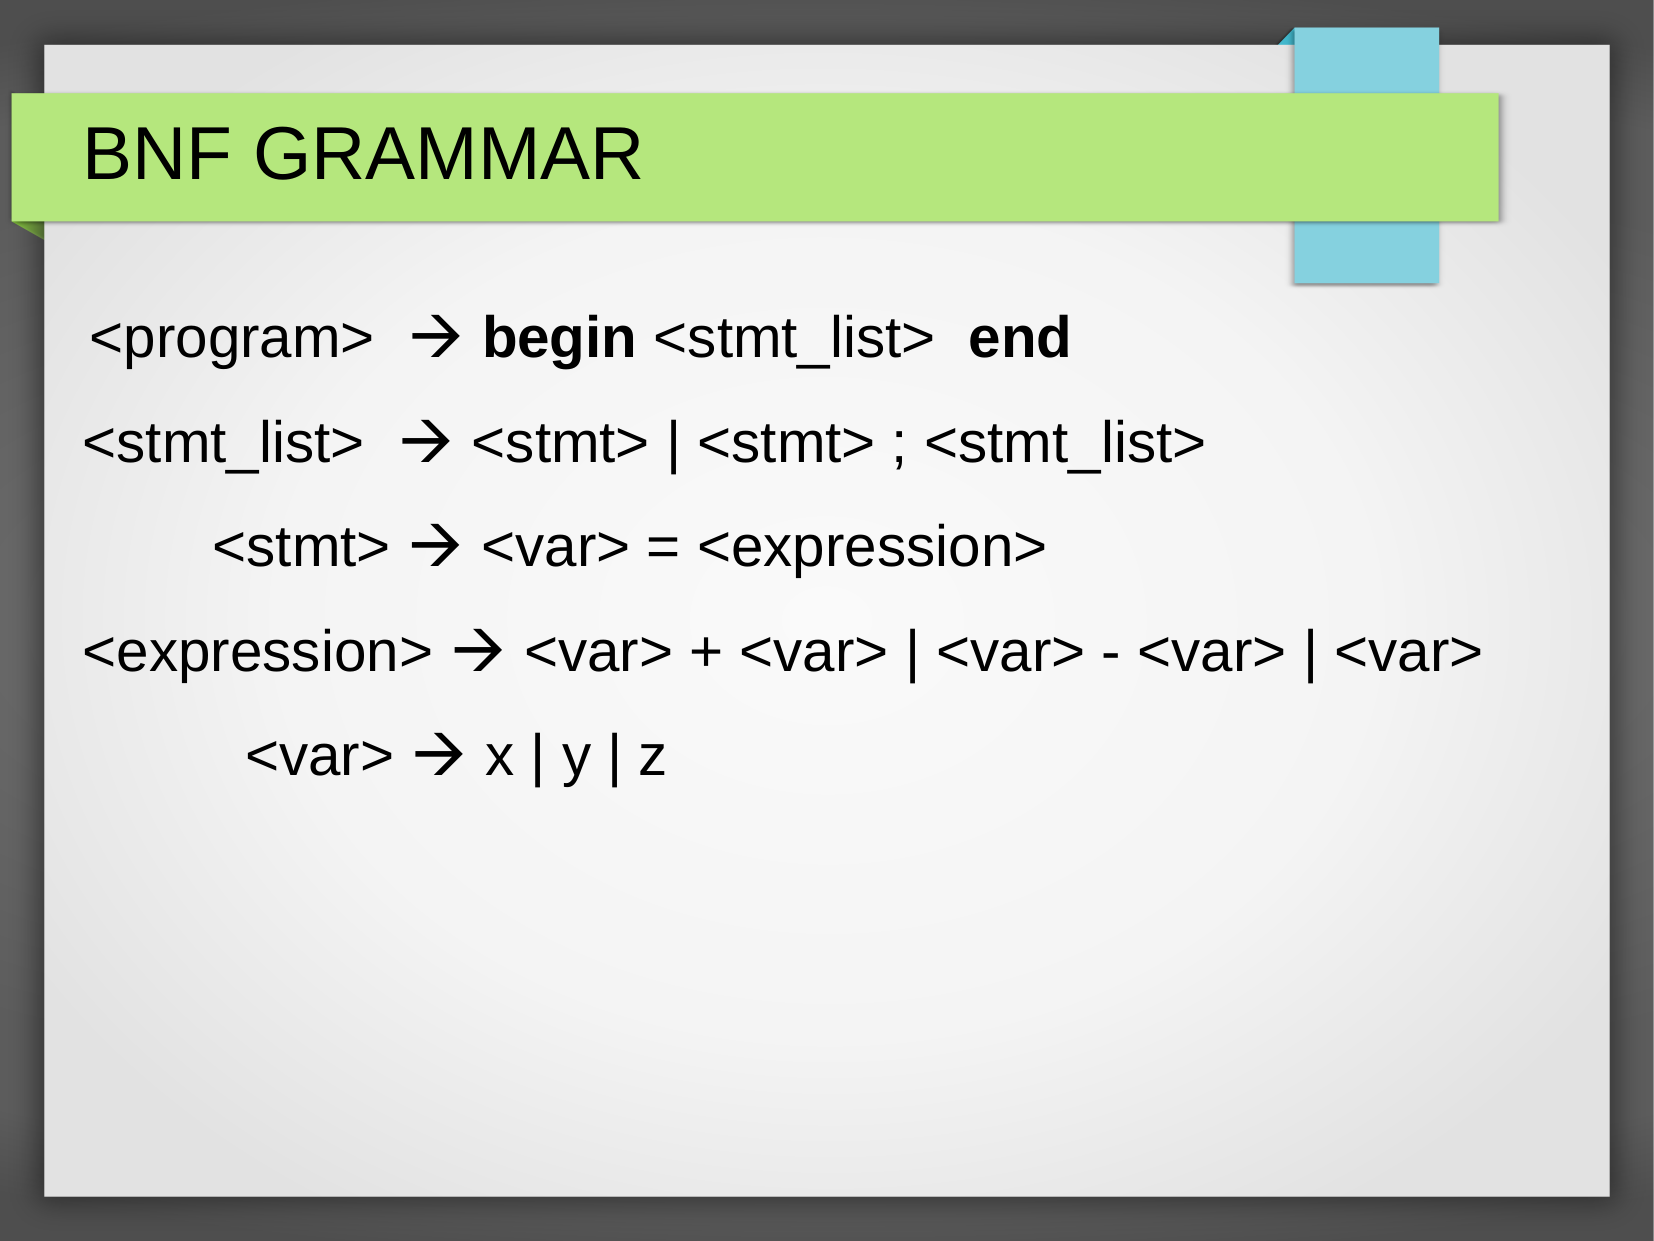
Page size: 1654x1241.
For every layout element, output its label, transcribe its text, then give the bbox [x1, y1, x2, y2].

picture [0, 0, 1654, 1241]
list <program>  begin <stmt_list> end <stmt_list>  <stmt> | <stmt> ; <stmt_list> <stmt>  <var> = <expression> <expression>  <var> + <var> | <var> - <var> | <var> <var>  x | y | z [82, 295, 1571, 1015]
title BNF GRAMMAR [82, 94, 1264, 213]
